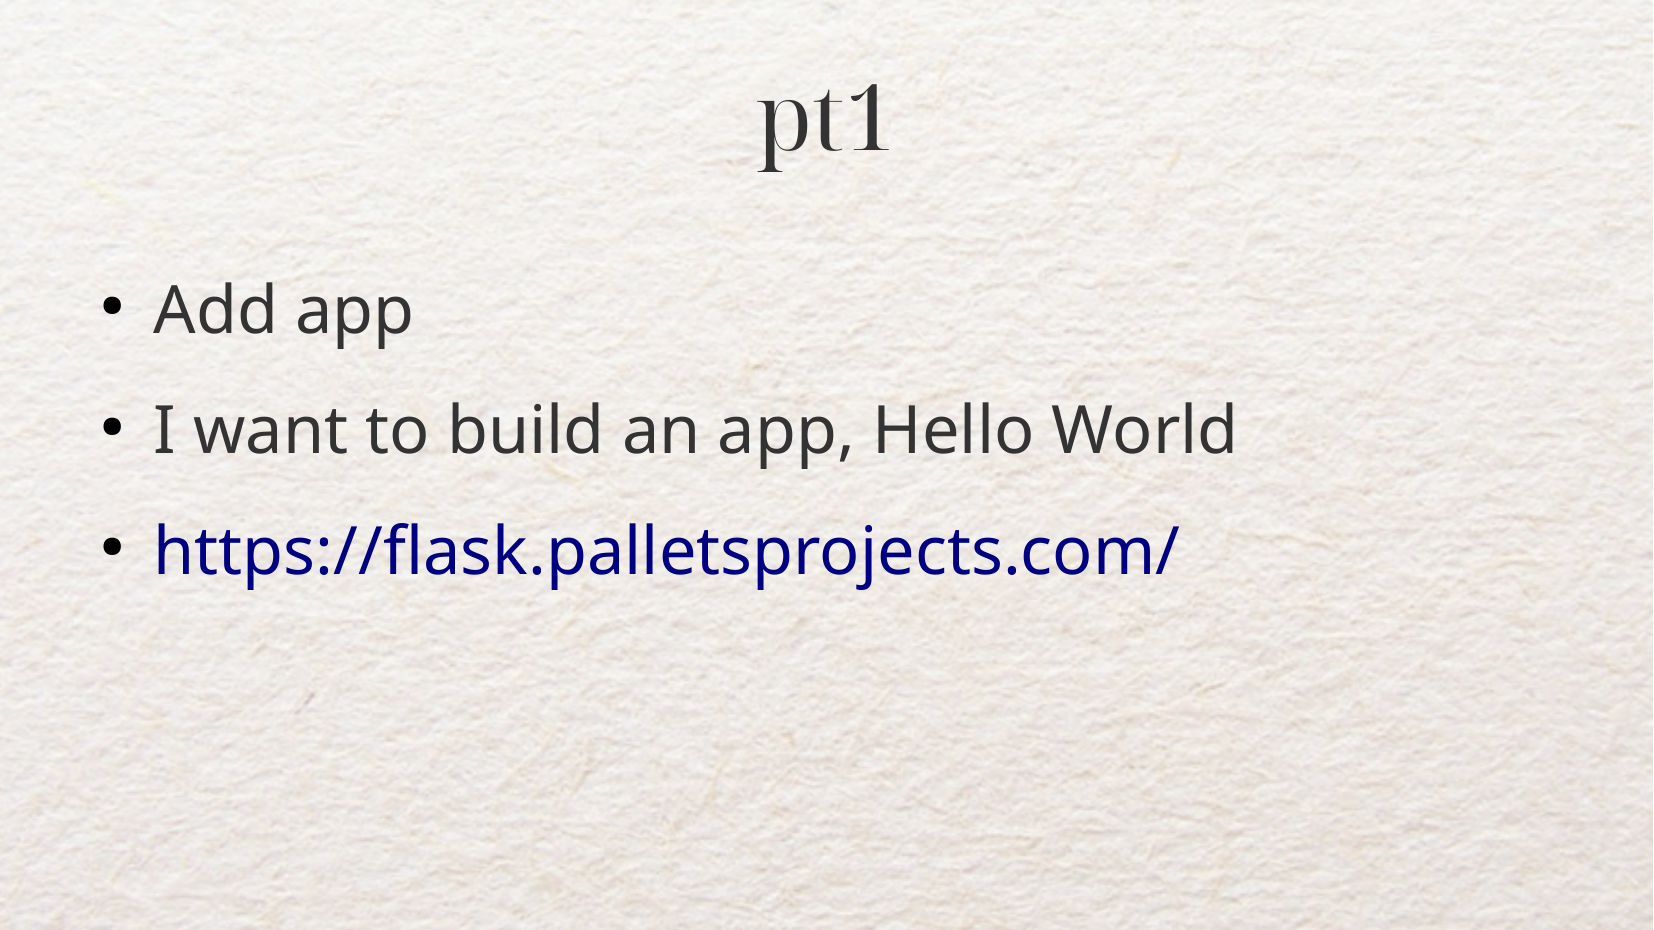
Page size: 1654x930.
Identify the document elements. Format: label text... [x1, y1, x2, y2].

title pt1 [82, 37, 1571, 193]
list Add app I want to build an app, Hello World https://flask.palletsprojects.com/ [82, 262, 1571, 825]
picture [0, 0, 1654, 930]
